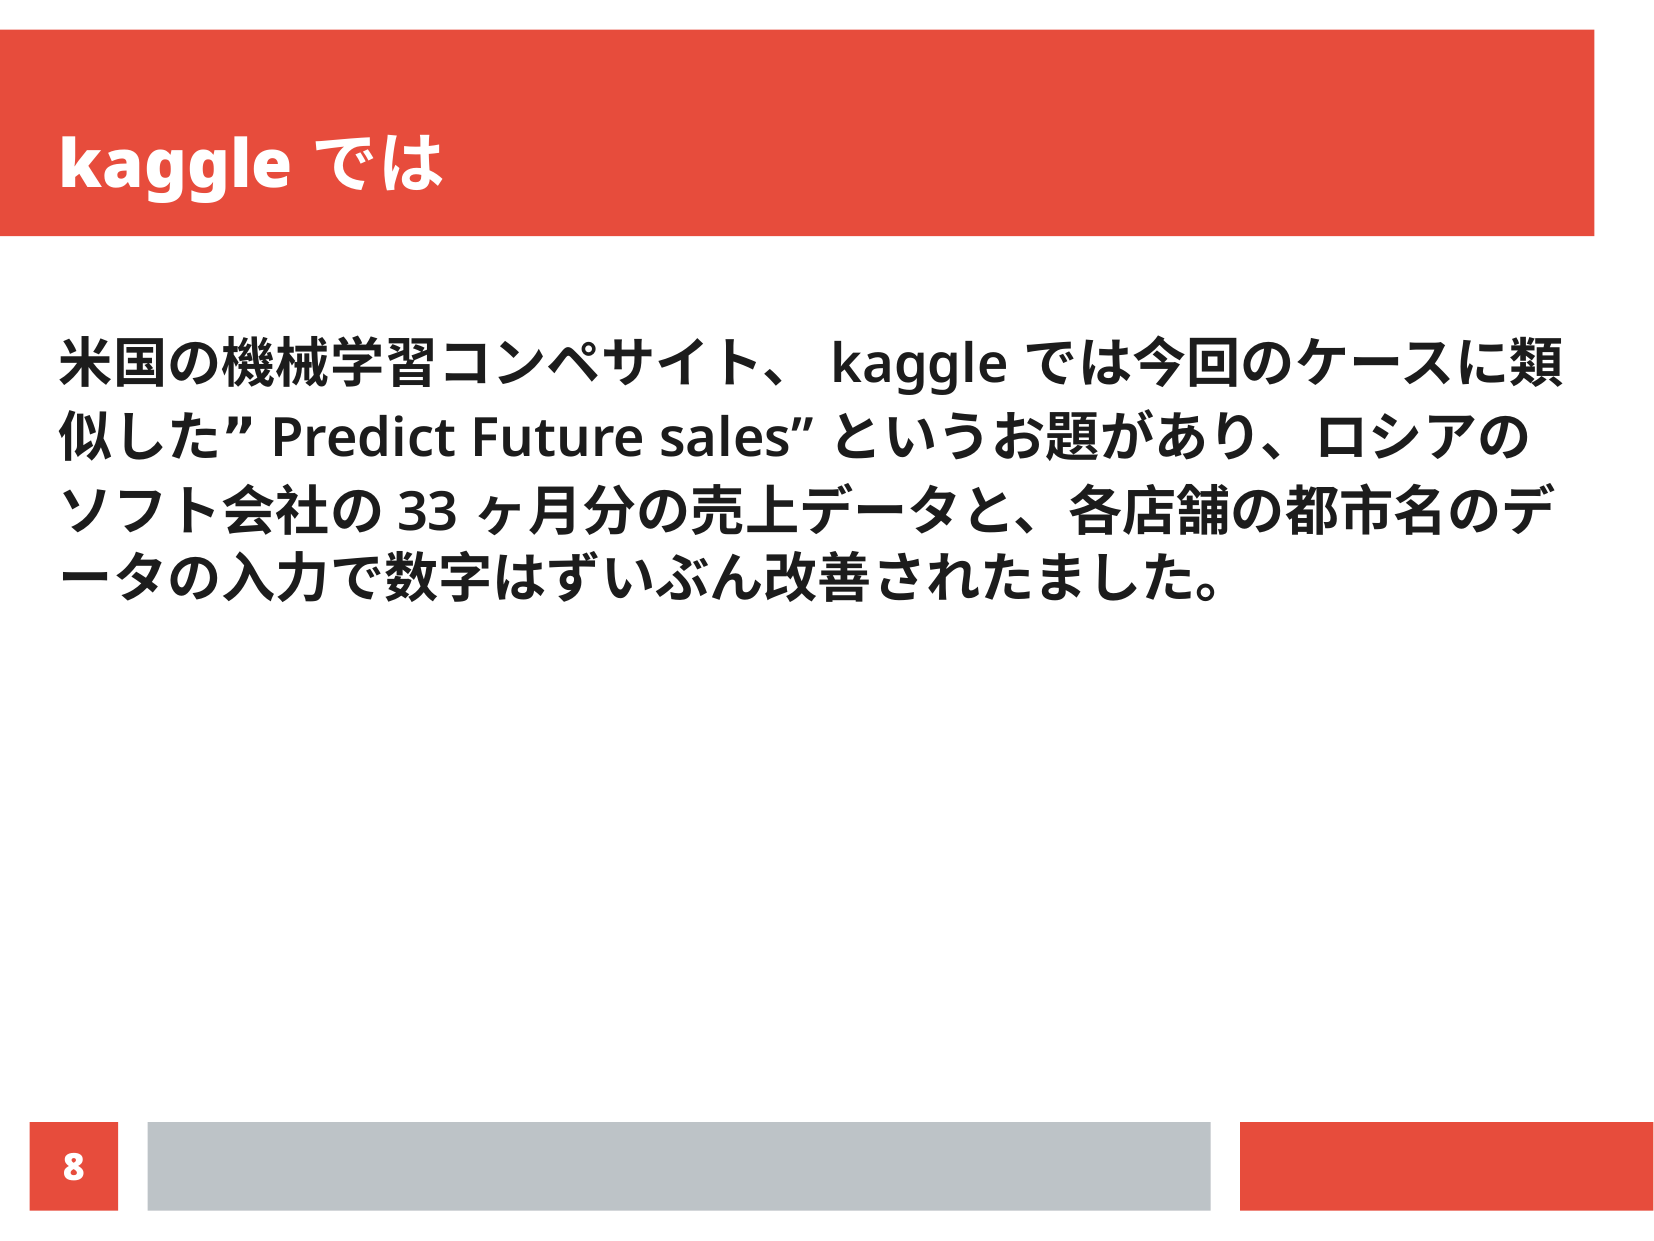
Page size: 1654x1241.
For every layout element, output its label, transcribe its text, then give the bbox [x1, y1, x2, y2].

title kaggleでは [59, 59, 1595, 207]
list 米国の機械学習コンペサイト、kaggleでは今回のケースに類似した”Predict Future sales”というお題があり、ロシアのソフト会社の33ヶ月分の売上データと、各店舗の都市名のデータの入力で数字はずいぶん改善されたました。 [59, 324, 1565, 1093]
